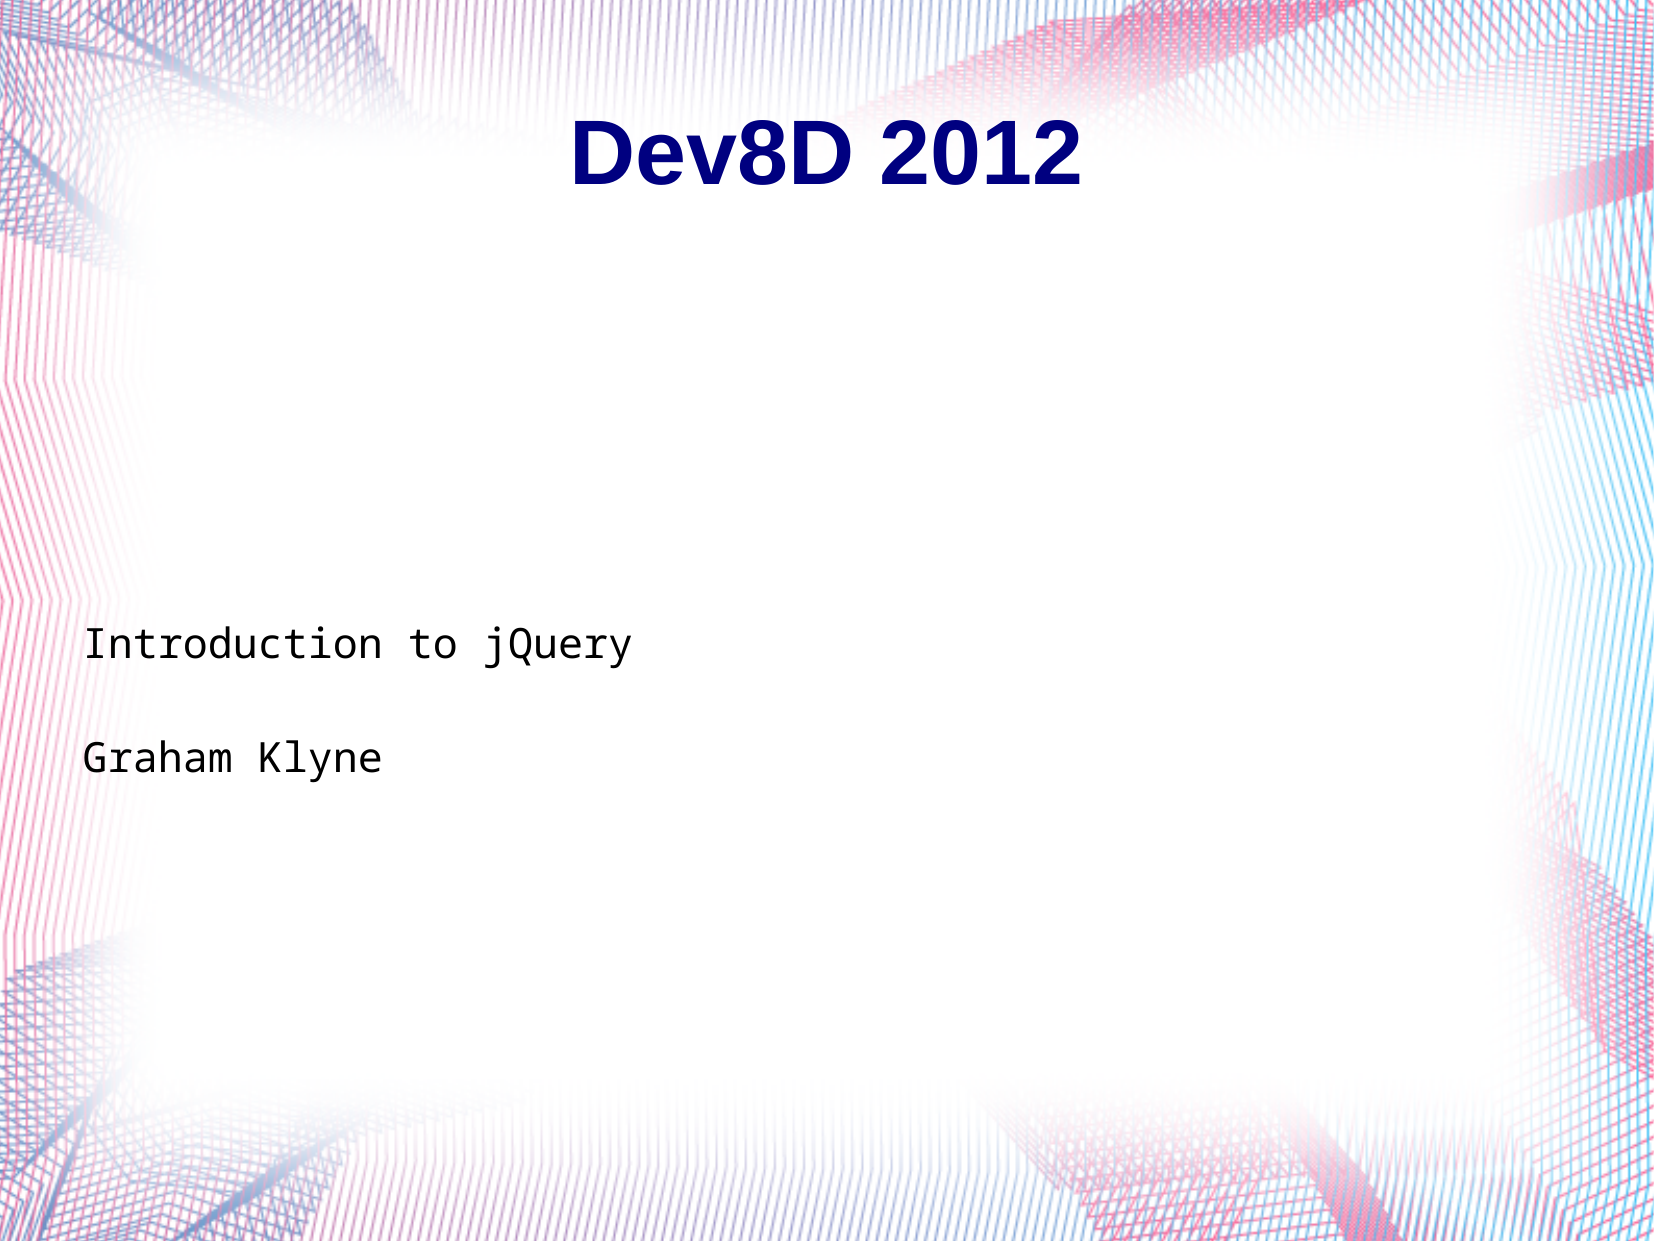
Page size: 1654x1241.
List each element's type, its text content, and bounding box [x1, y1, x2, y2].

subtitle Introduction to jQuery Graham Klyne [82, 297, 1571, 1102]
title Dev8D 2012 [82, 49, 1571, 257]
picture [0, 0, 1654, 1241]
